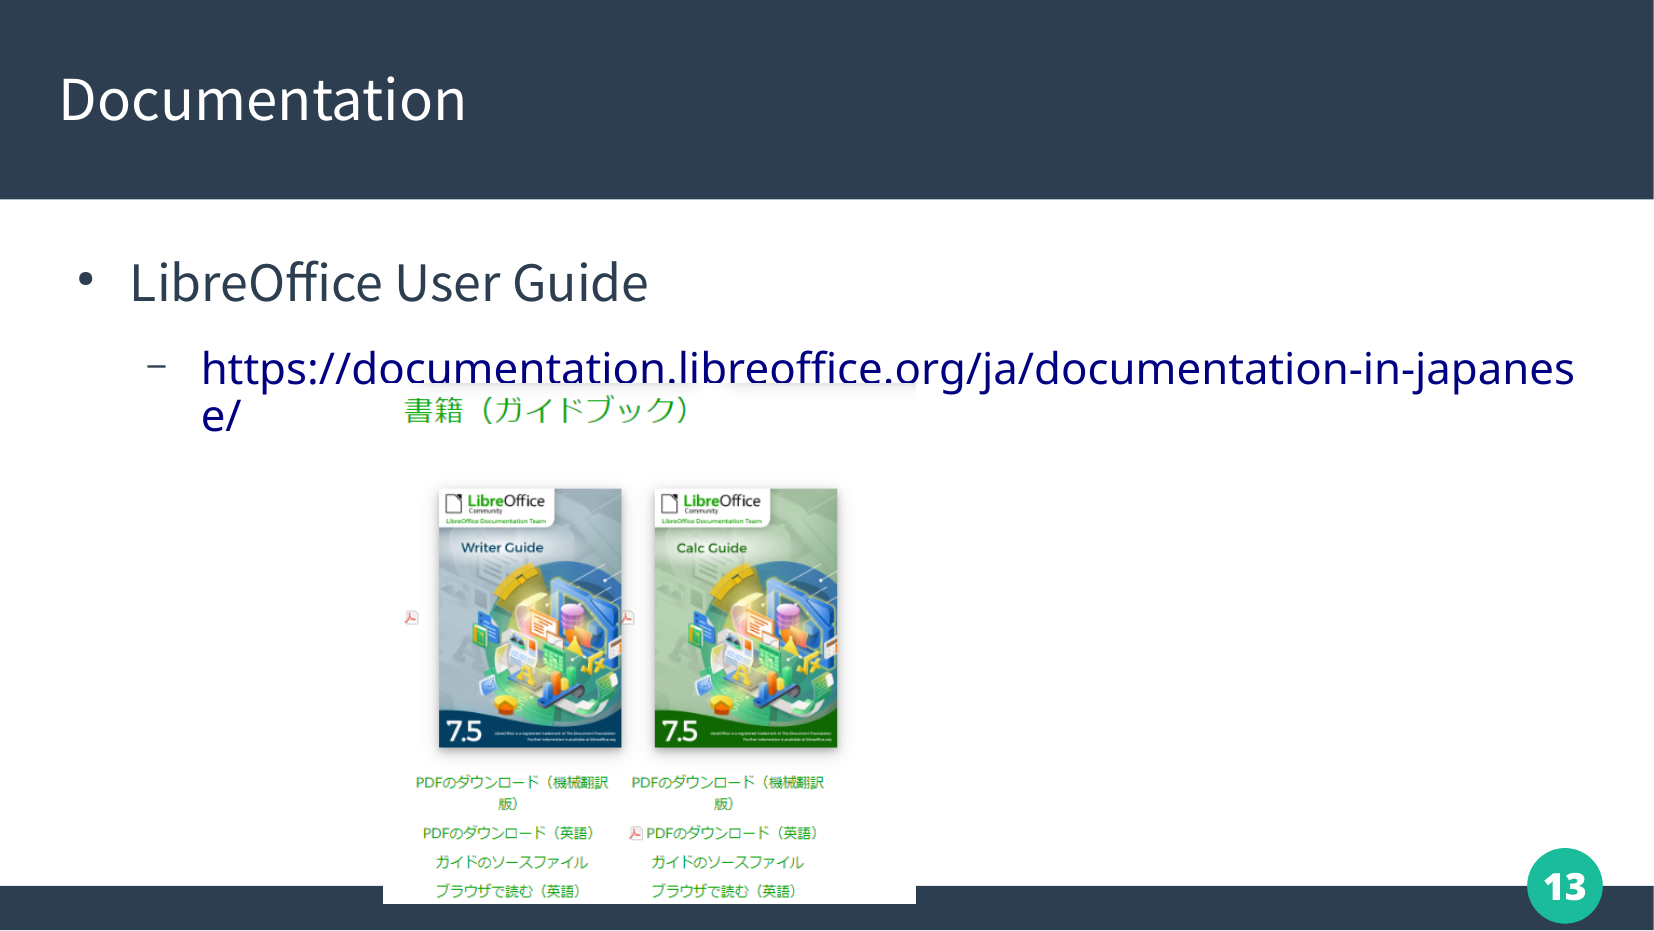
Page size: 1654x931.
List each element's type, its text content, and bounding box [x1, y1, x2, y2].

title Documentation [59, 37, 1595, 155]
picture [383, 383, 916, 905]
list LibreOffice User Guide https://documentation.libreoffice.org/ja/documentation-in-japanese/ [59, 243, 1595, 864]
